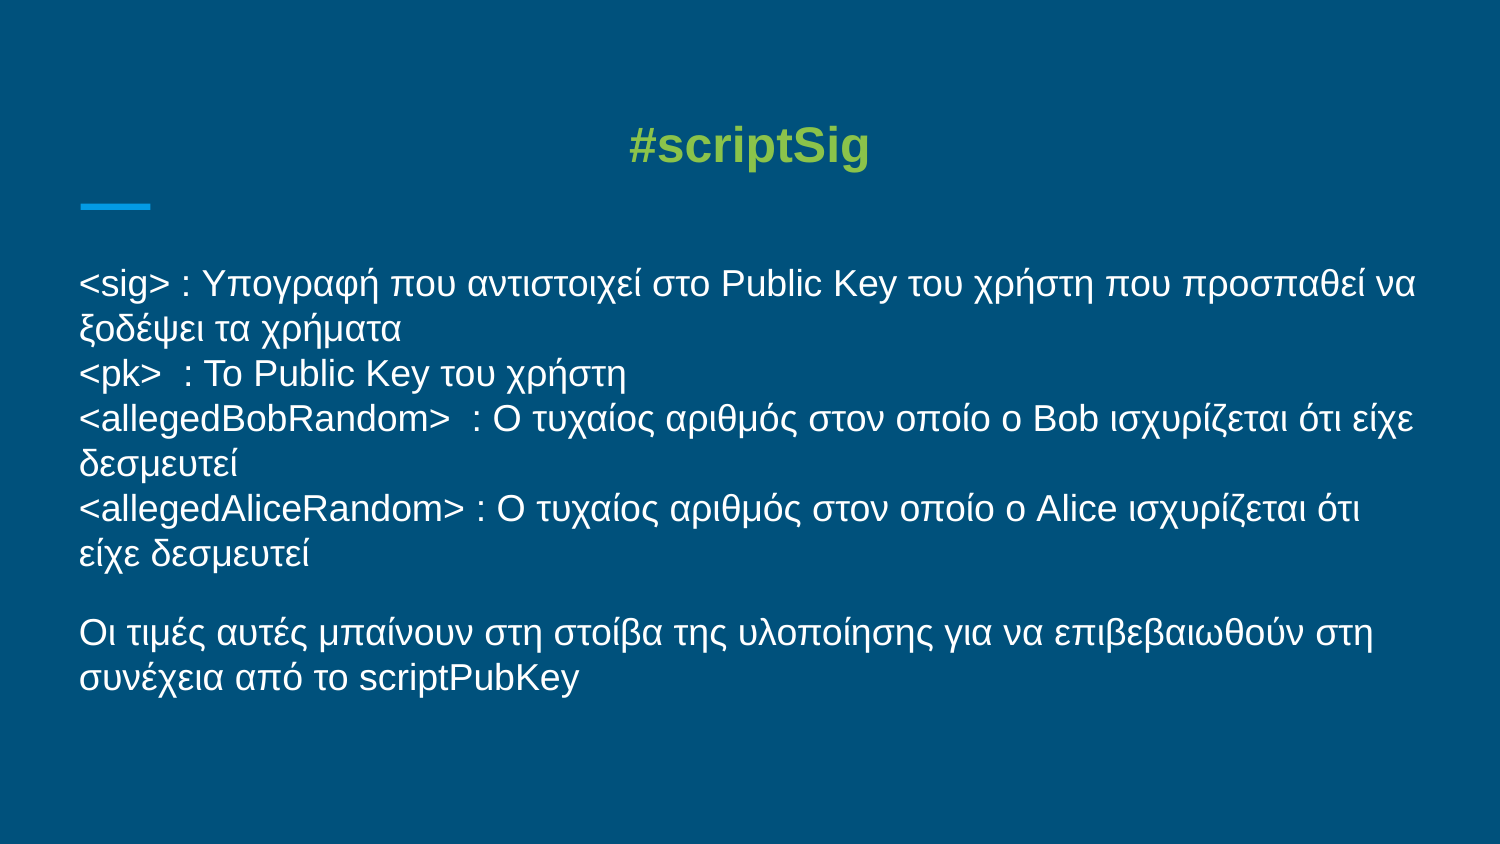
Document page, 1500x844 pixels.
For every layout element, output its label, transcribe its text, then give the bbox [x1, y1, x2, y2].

title #scriptSig [63, 75, 1437, 188]
list <sig> : Υπογραφή που αντιστοιχεί στο Public Key του χρήστη που προσπαθεί να ξοδέψει τα χρήματα <pk> : Το Public Key του χρήστη <allegedBobRandom> : Ο τυχαίος αριθμός στον οποίο ο Bob ισχυρίζεται ότι είχε δεσμευτεί <allegedAliceRandom> : Ο τυχαίος αριθμός στον οποίο ο Alice ισχυρίζεται ότι είχε δεσμευτεί Οι τιμές αυτές μπαίνουν στη στοίβα της υλοποίησης για να επιβεβαιωθούν στη συνέχεια από το scriptPubKey [63, 244, 1437, 750]
